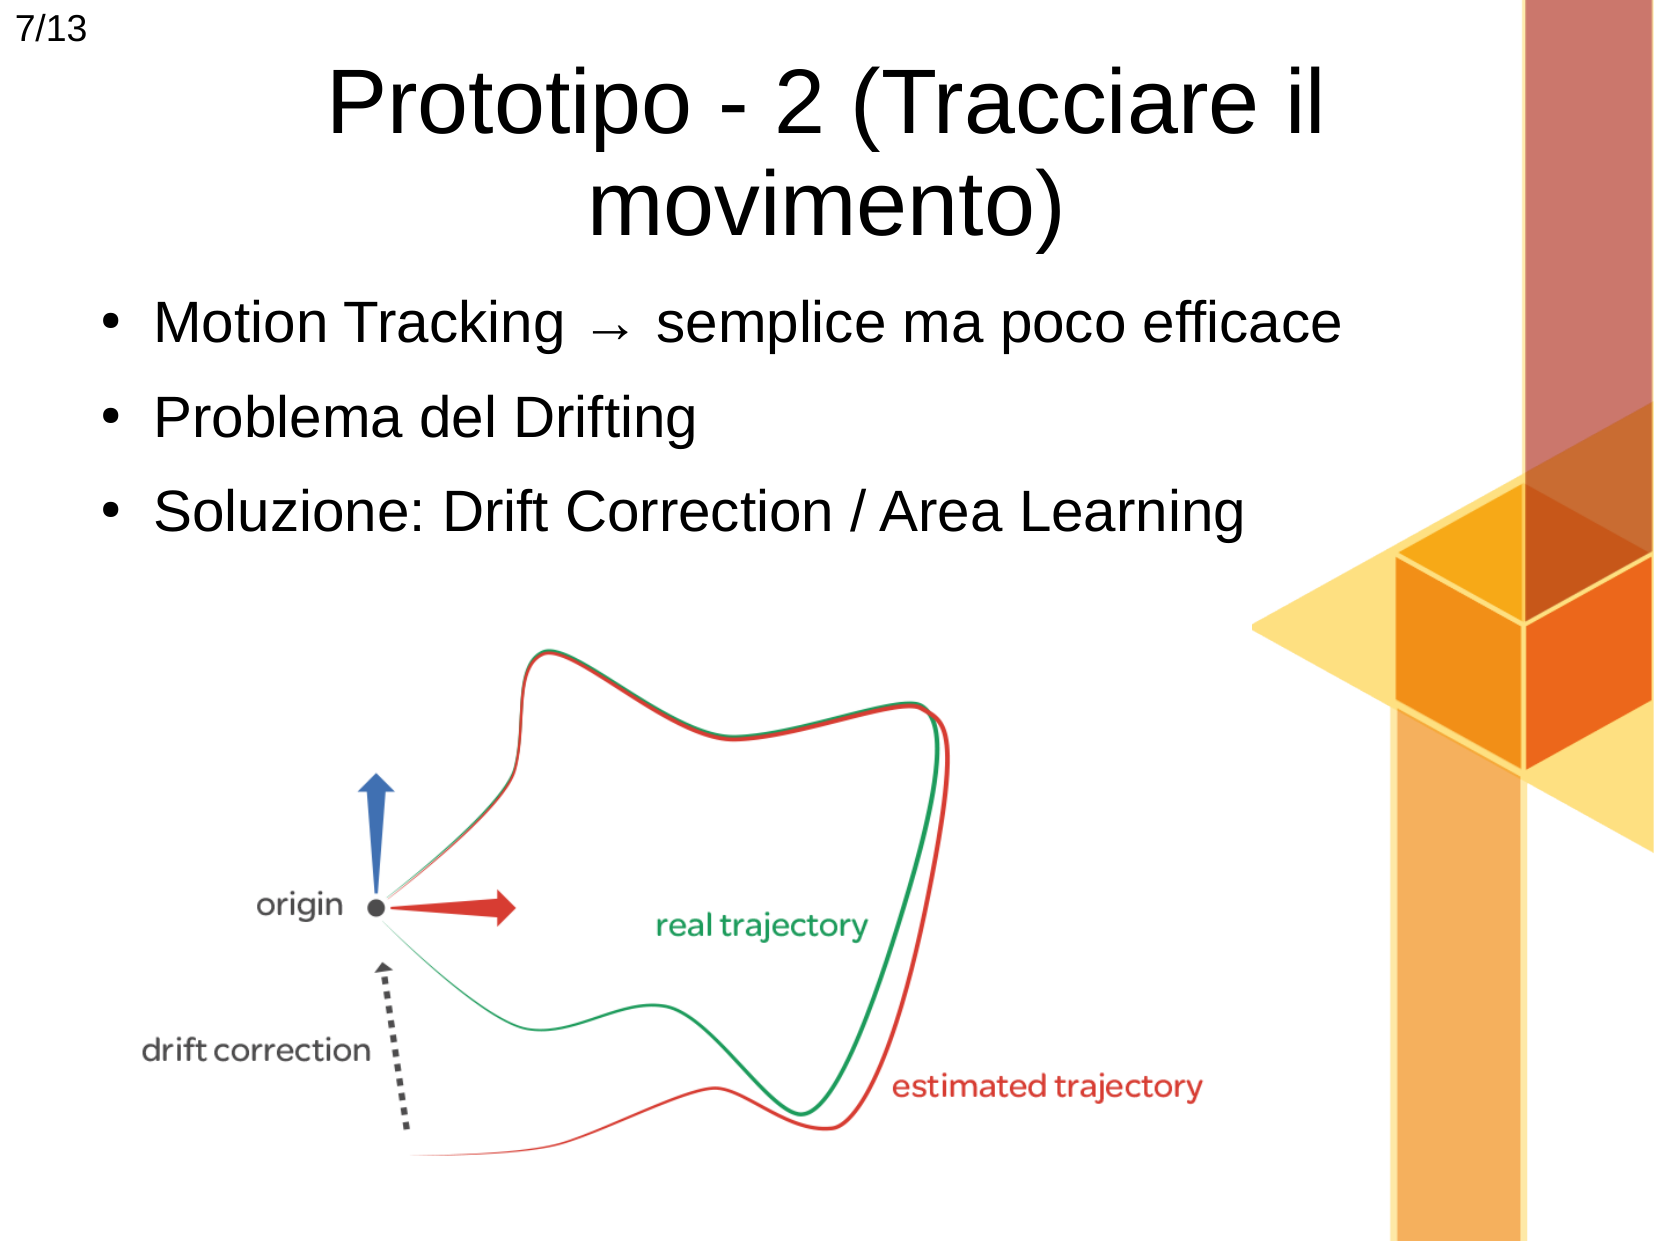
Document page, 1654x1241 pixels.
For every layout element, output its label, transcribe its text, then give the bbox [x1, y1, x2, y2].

picture [0, 0, 1654, 1241]
text_box 7/13 [0, 0, 119, 99]
title Prototipo - 2 (Tracciare il movimento) [82, 49, 1571, 257]
list Motion Tracking → semplice ma poco efficace Problema del Drifting Soluzione: Drift Correction / Area Learning [82, 290, 1571, 1010]
